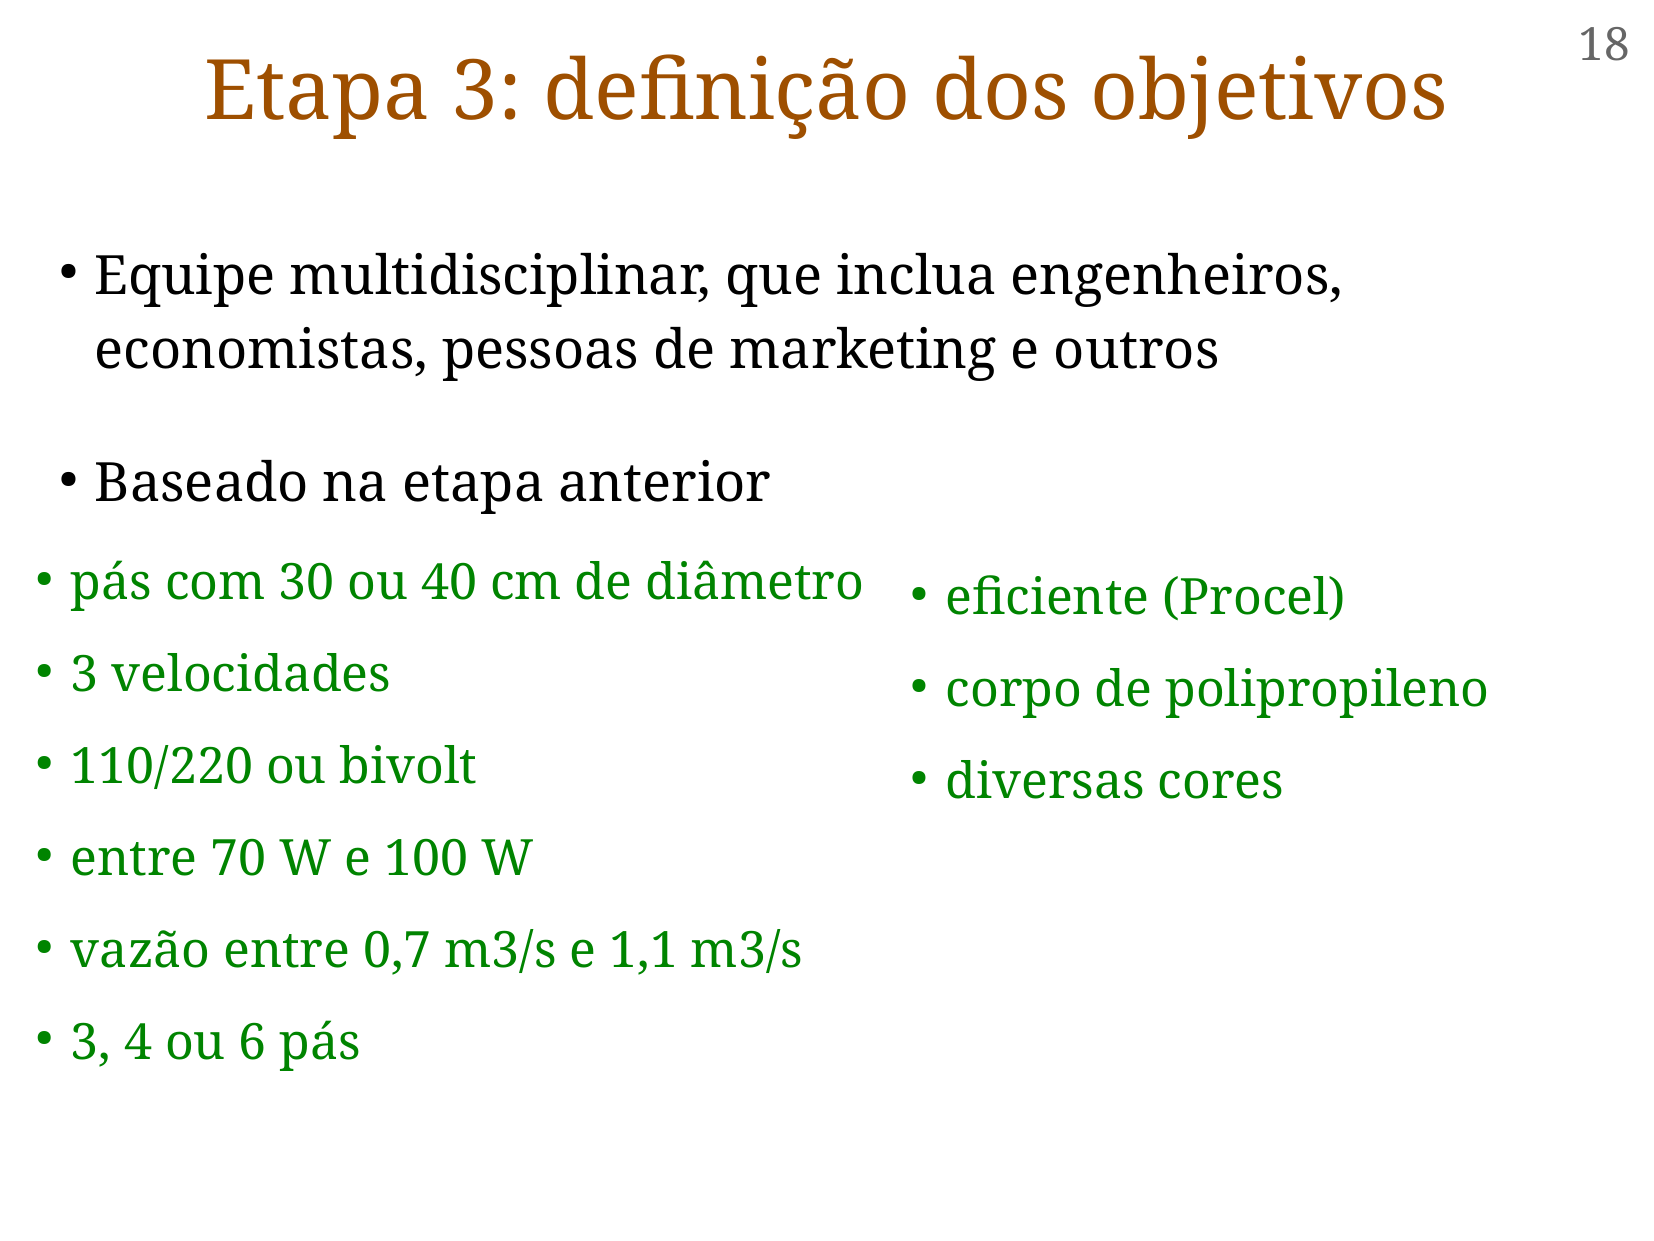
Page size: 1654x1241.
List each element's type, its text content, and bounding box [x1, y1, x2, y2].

title Etapa 3: definição dos objetivos [59, 29, 1595, 148]
list eficiente (Procel) corpo de polipropileno diversas cores [874, 561, 1625, 1226]
list pás com 30 ou 40 cm de diâmetro 3 velocidades 110/220 ou bivolt entre 70 W e 100 W vazão entre 0,7 m3/s e 1,1 m3/s 3, 4 ou 6 pás [0, 546, 875, 1241]
list Equipe multidisciplinar, que inclua engenheiros, economistas, pessoas de marketing e outros Baseado na etapa anterior [59, 236, 1595, 532]
